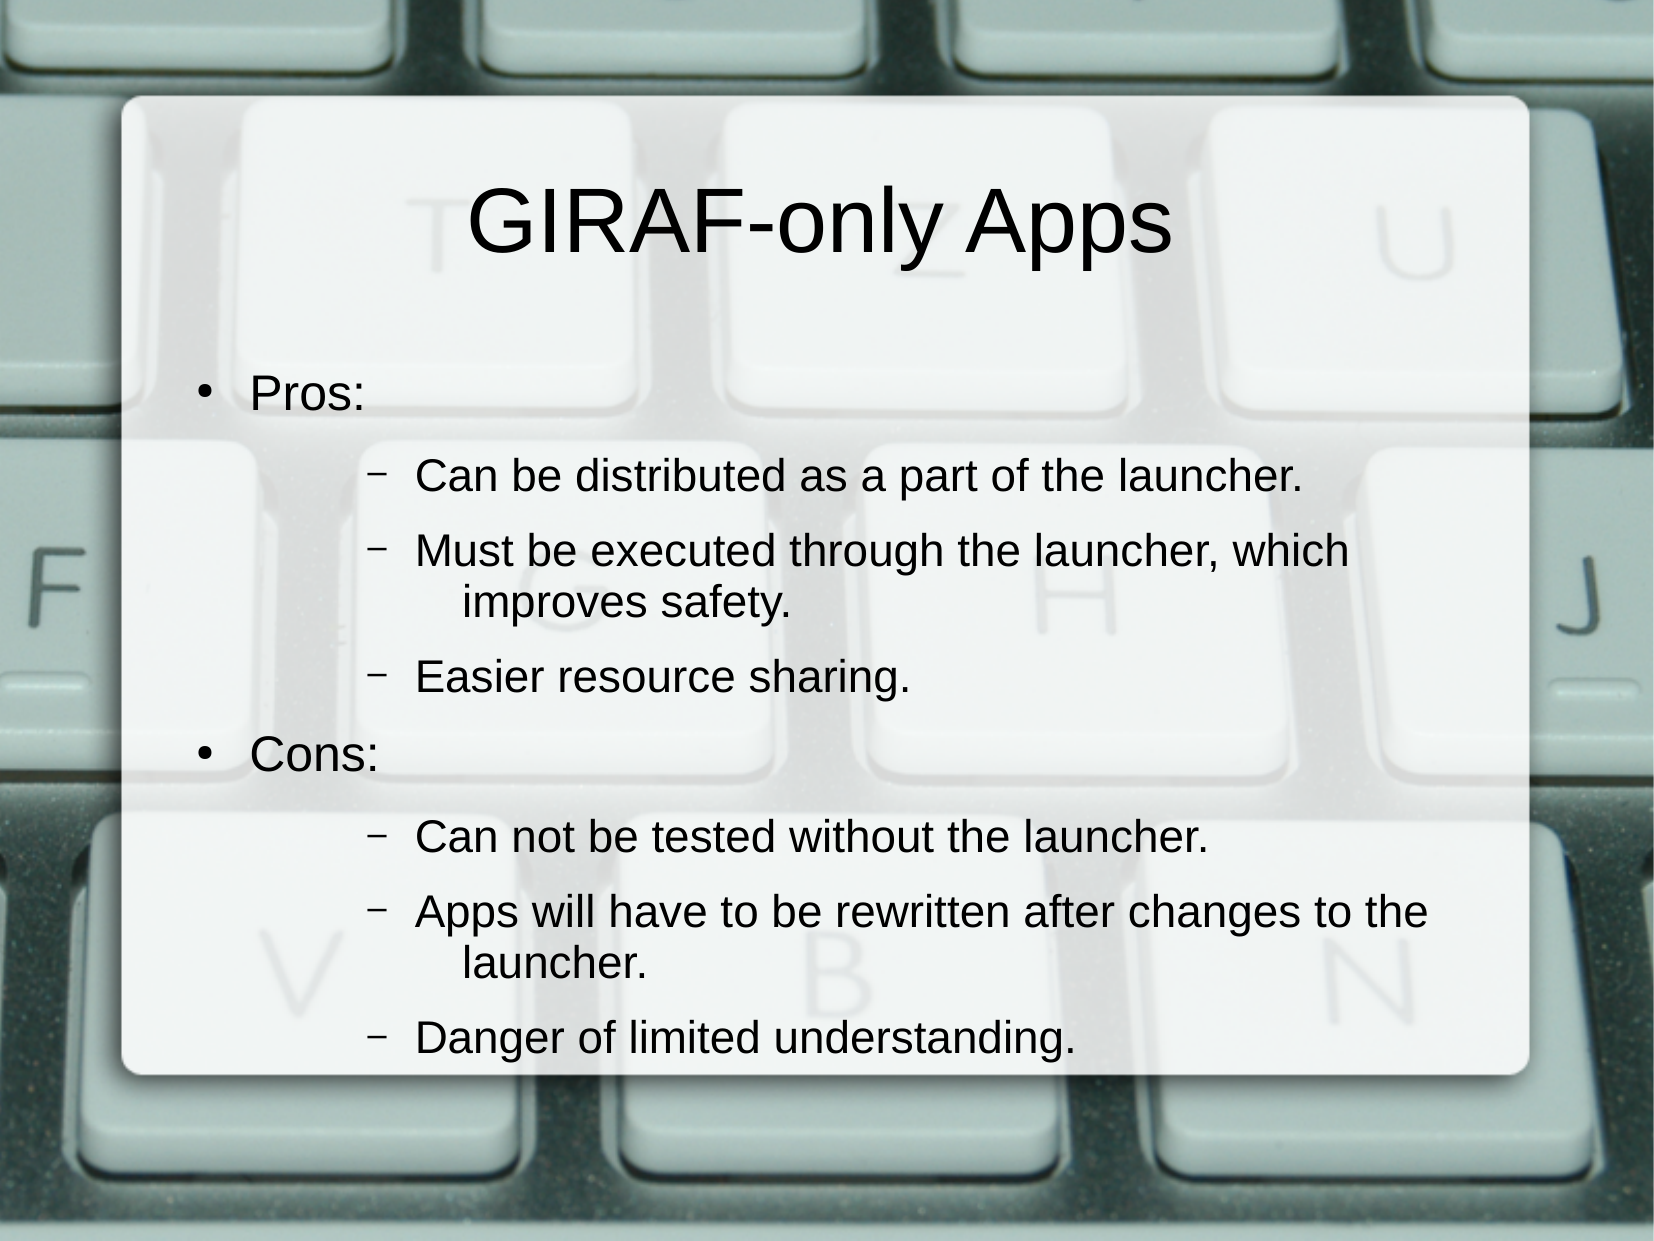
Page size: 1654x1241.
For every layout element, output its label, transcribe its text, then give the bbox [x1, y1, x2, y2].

picture [0, 0, 1654, 1241]
list Pros: Can be distributed as a part of the launcher. Must be executed through the launcher, which improves safety. Easier resource sharing. Cons: Can not be tested without the launcher. Apps will have to be rewritten after changes to the launcher. Danger of limited understanding. [178, 364, 1570, 1147]
title GIRAF-only Apps [135, 117, 1506, 325]
